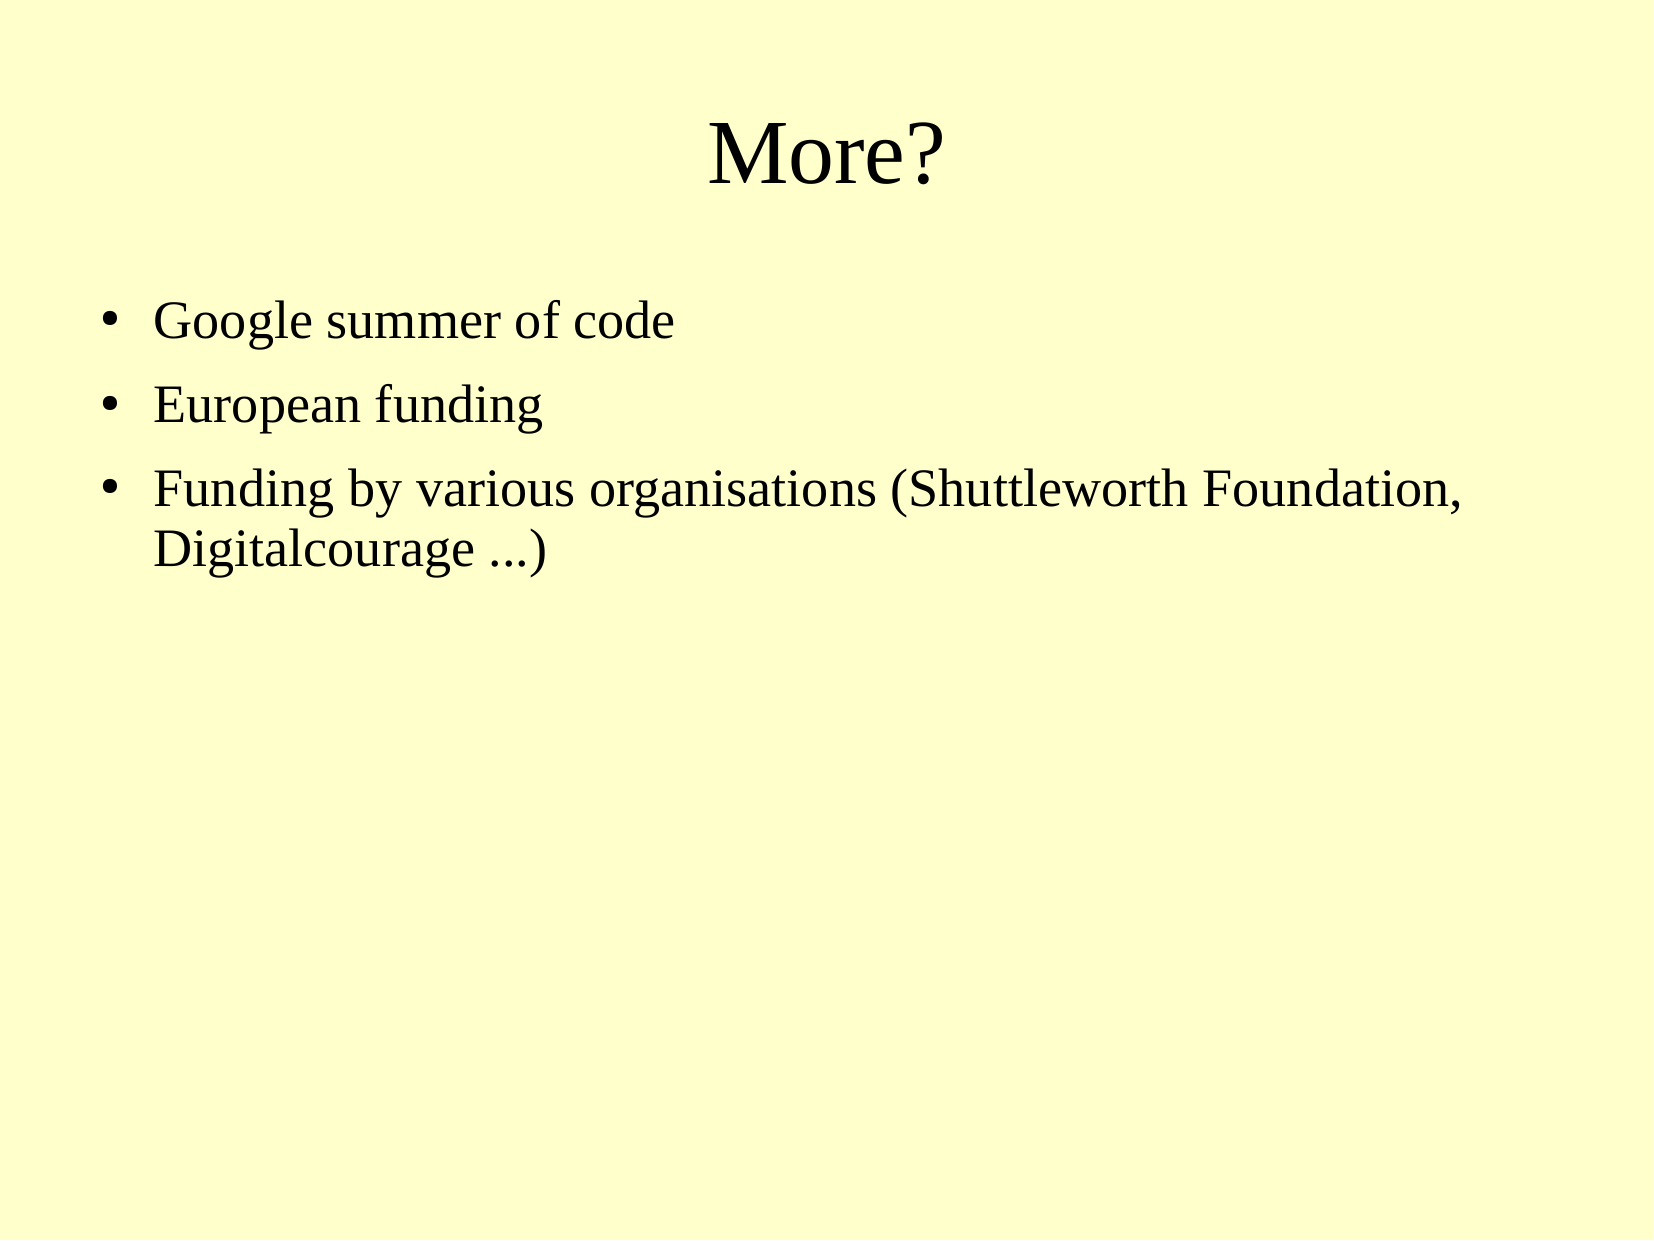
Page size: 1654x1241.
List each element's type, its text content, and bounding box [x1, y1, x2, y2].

title More? [82, 49, 1571, 257]
list Google summer of code European funding Funding by various organisations (Shuttleworth Foundation, Digitalcourage ...) [82, 290, 1538, 1010]
